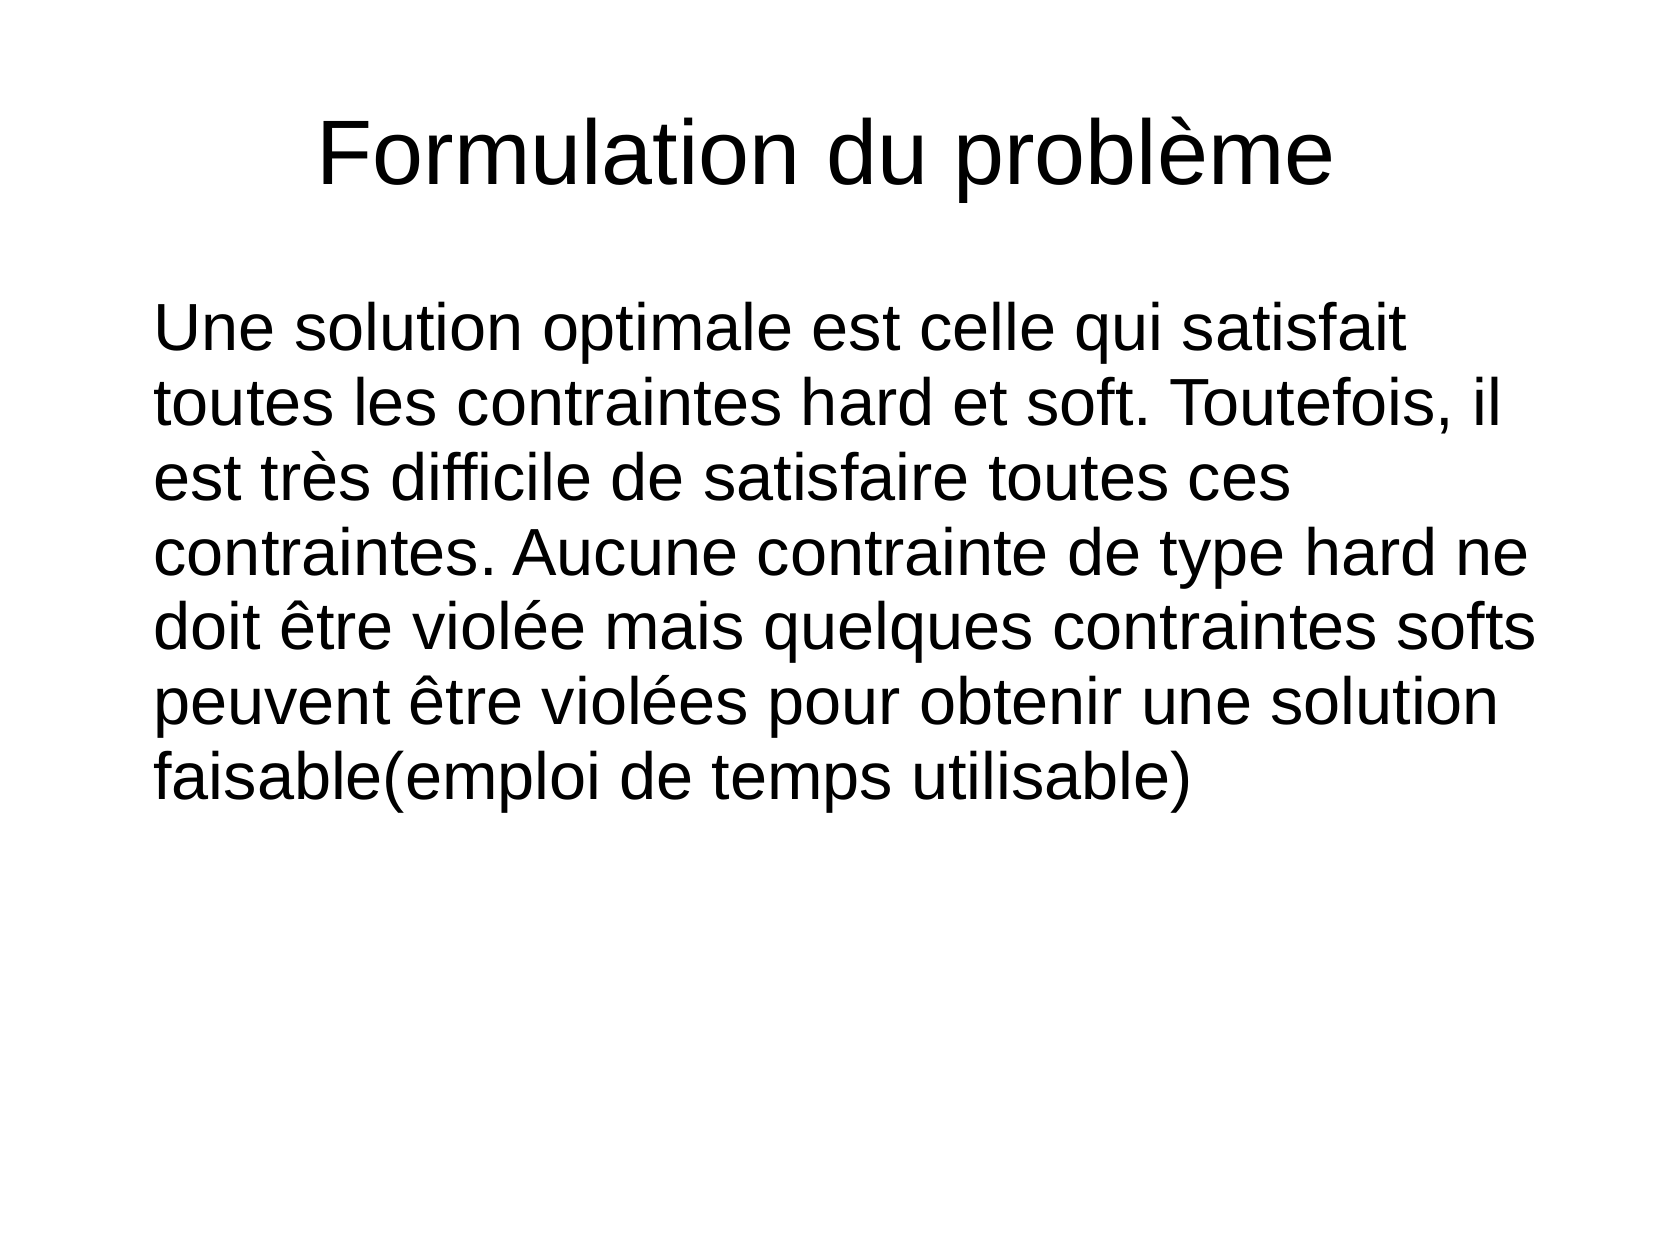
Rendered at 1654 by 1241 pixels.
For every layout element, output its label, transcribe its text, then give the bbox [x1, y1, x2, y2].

title Formulation du problème [82, 49, 1571, 257]
list Une solution optimale est celle qui satisfait toutes les contraintes hard et soft. Toutefois, il est très difficile de satisfaire toutes ces contraintes. Aucune contrainte de type hard ne doit être violée mais quelques contraintes softs peuvent être violées pour obtenir une solution faisable(emploi de temps utilisable) [82, 290, 1571, 1010]
